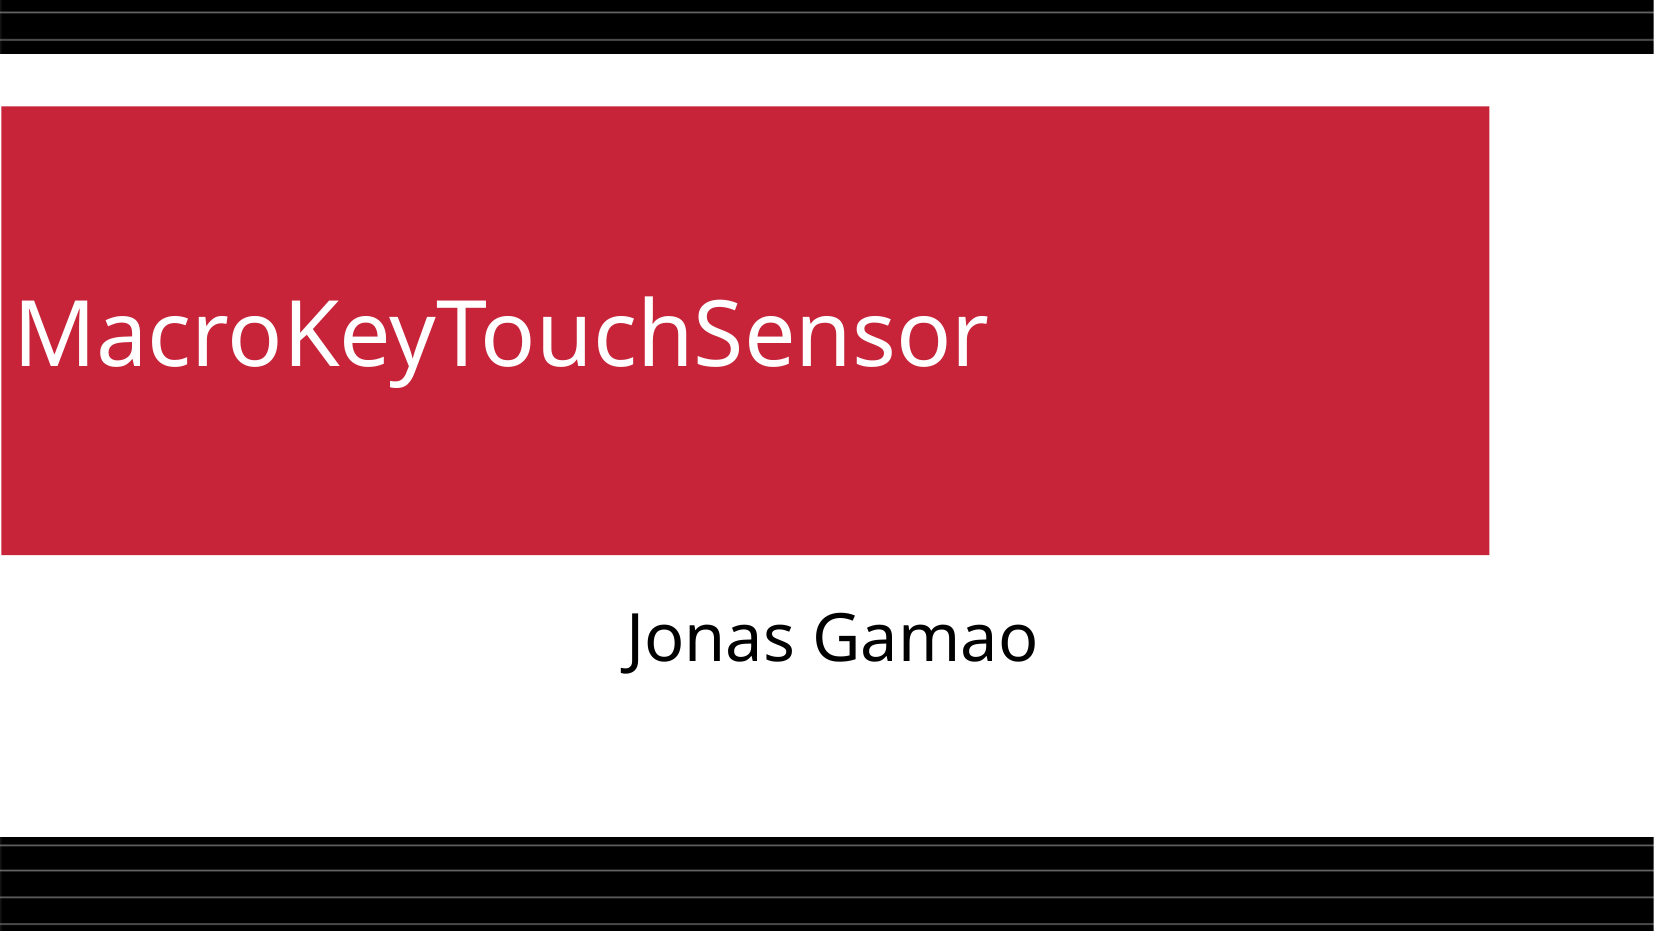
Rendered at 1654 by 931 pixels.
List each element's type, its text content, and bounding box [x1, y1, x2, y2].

subtitle Jonas Gamao [625, 590, 1489, 804]
picture [0, 837, 1654, 931]
title MacroKeyTouchSensor [1, 106, 1490, 556]
picture [0, 0, 1654, 54]
